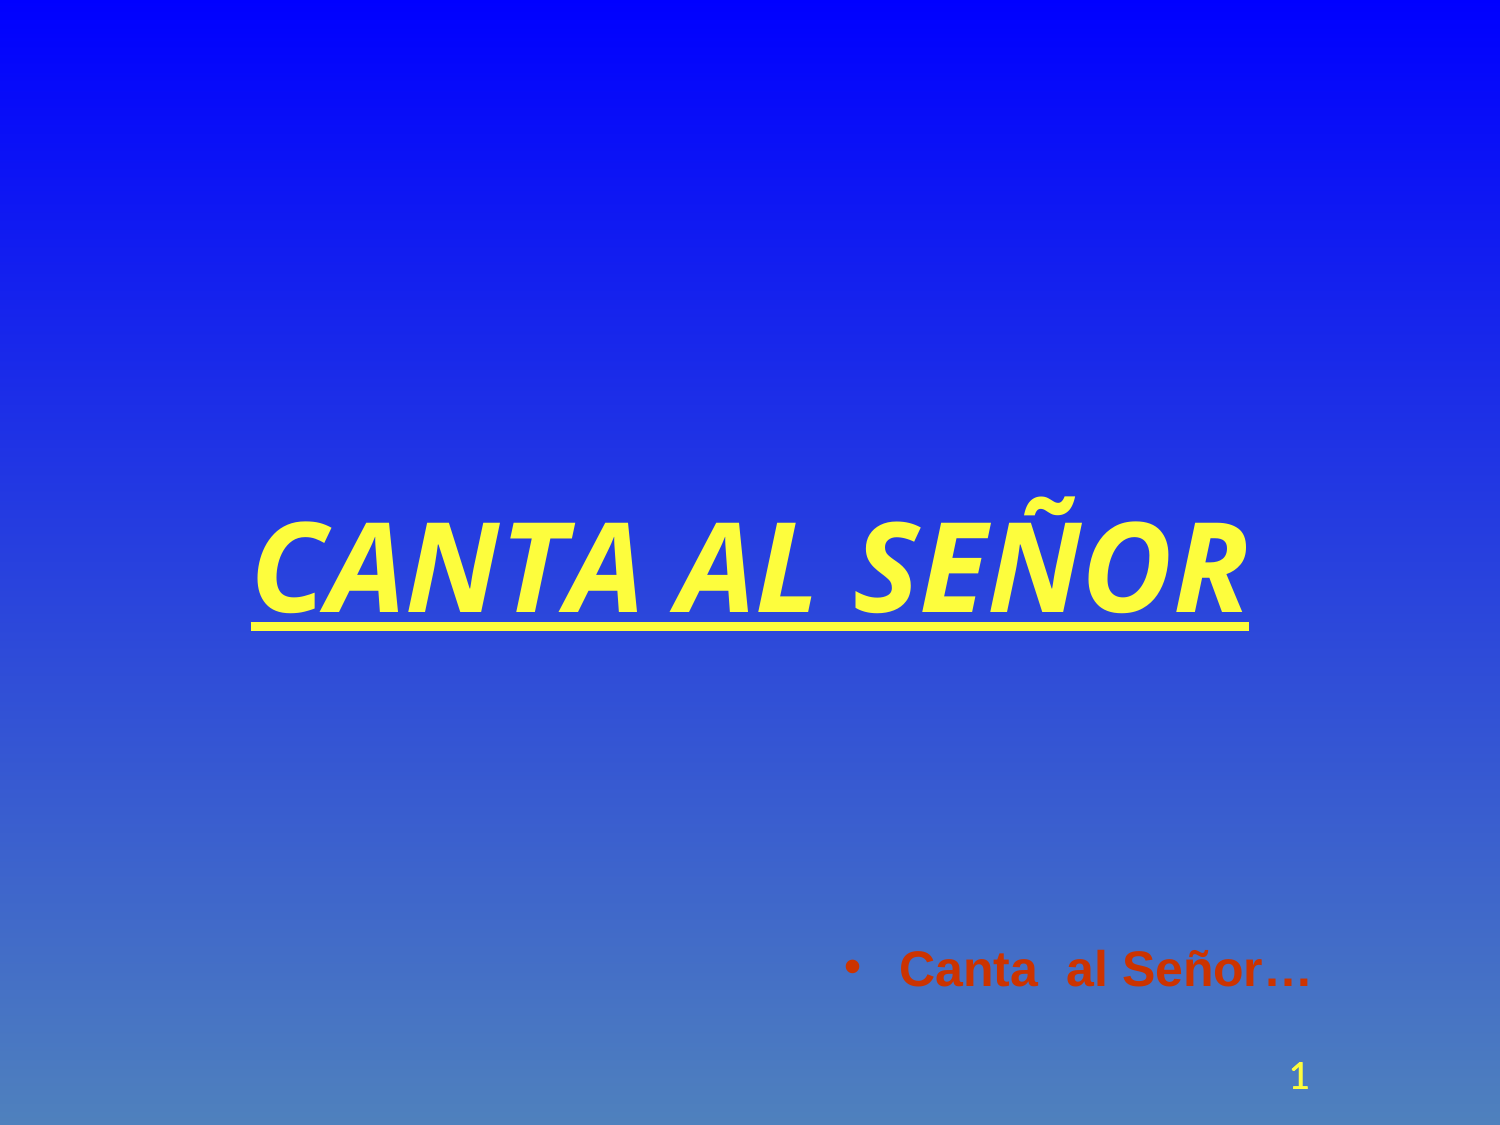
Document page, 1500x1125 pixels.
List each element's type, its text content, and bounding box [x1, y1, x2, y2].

text_box Canta al Señor… [616, 928, 1329, 1012]
text_box CANTA AL SEÑOR [75, 427, 1426, 698]
text_box <número> [974, 1042, 1325, 1103]
